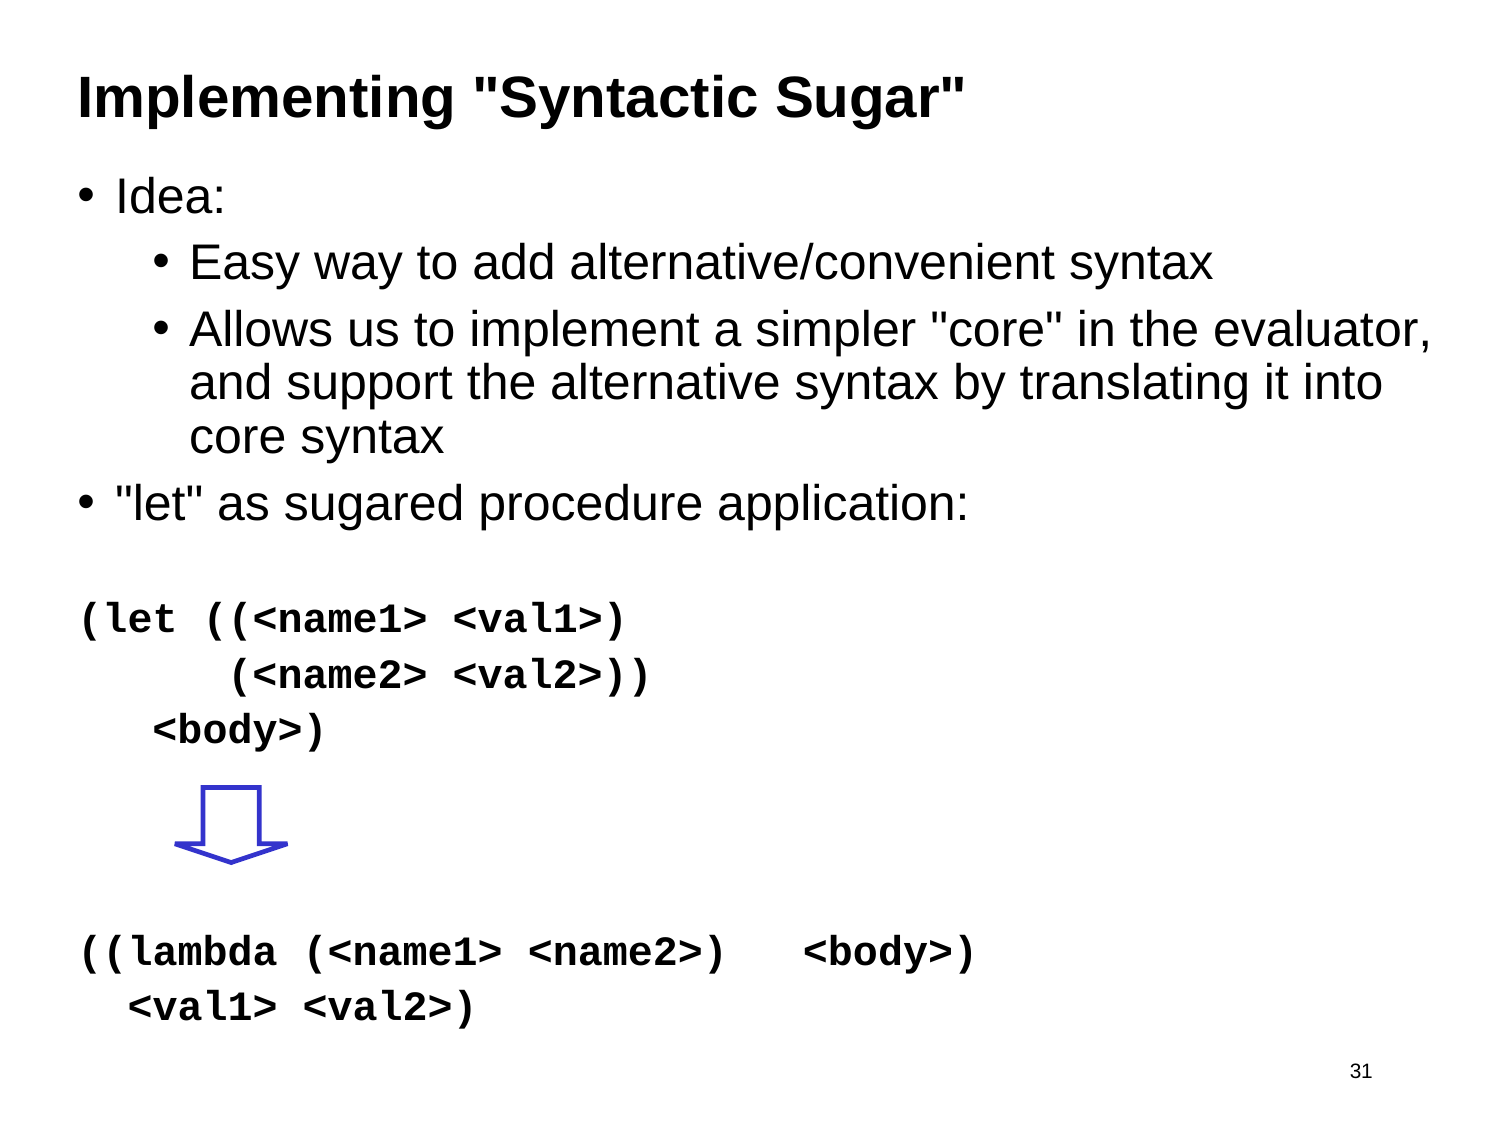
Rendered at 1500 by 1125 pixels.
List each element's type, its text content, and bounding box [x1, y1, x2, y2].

text_box Idea: Easy way to add alternative/convenient syntax Allows us to implement a simpler "core" in the evaluator, and support the alternative syntax by translating it into core syntax "let" as sugared procedure application: (let ((<name1> <val1>) (<name2> <val2>)) <body>) ((lambda (<name1> <name2>) <body>) <val1> <val2>) [62, 162, 1450, 1038]
text_box <number> [1025, 1049, 1388, 1101]
text_box Implementing "Syntactic Sugar" [62, 24, 1338, 162]
